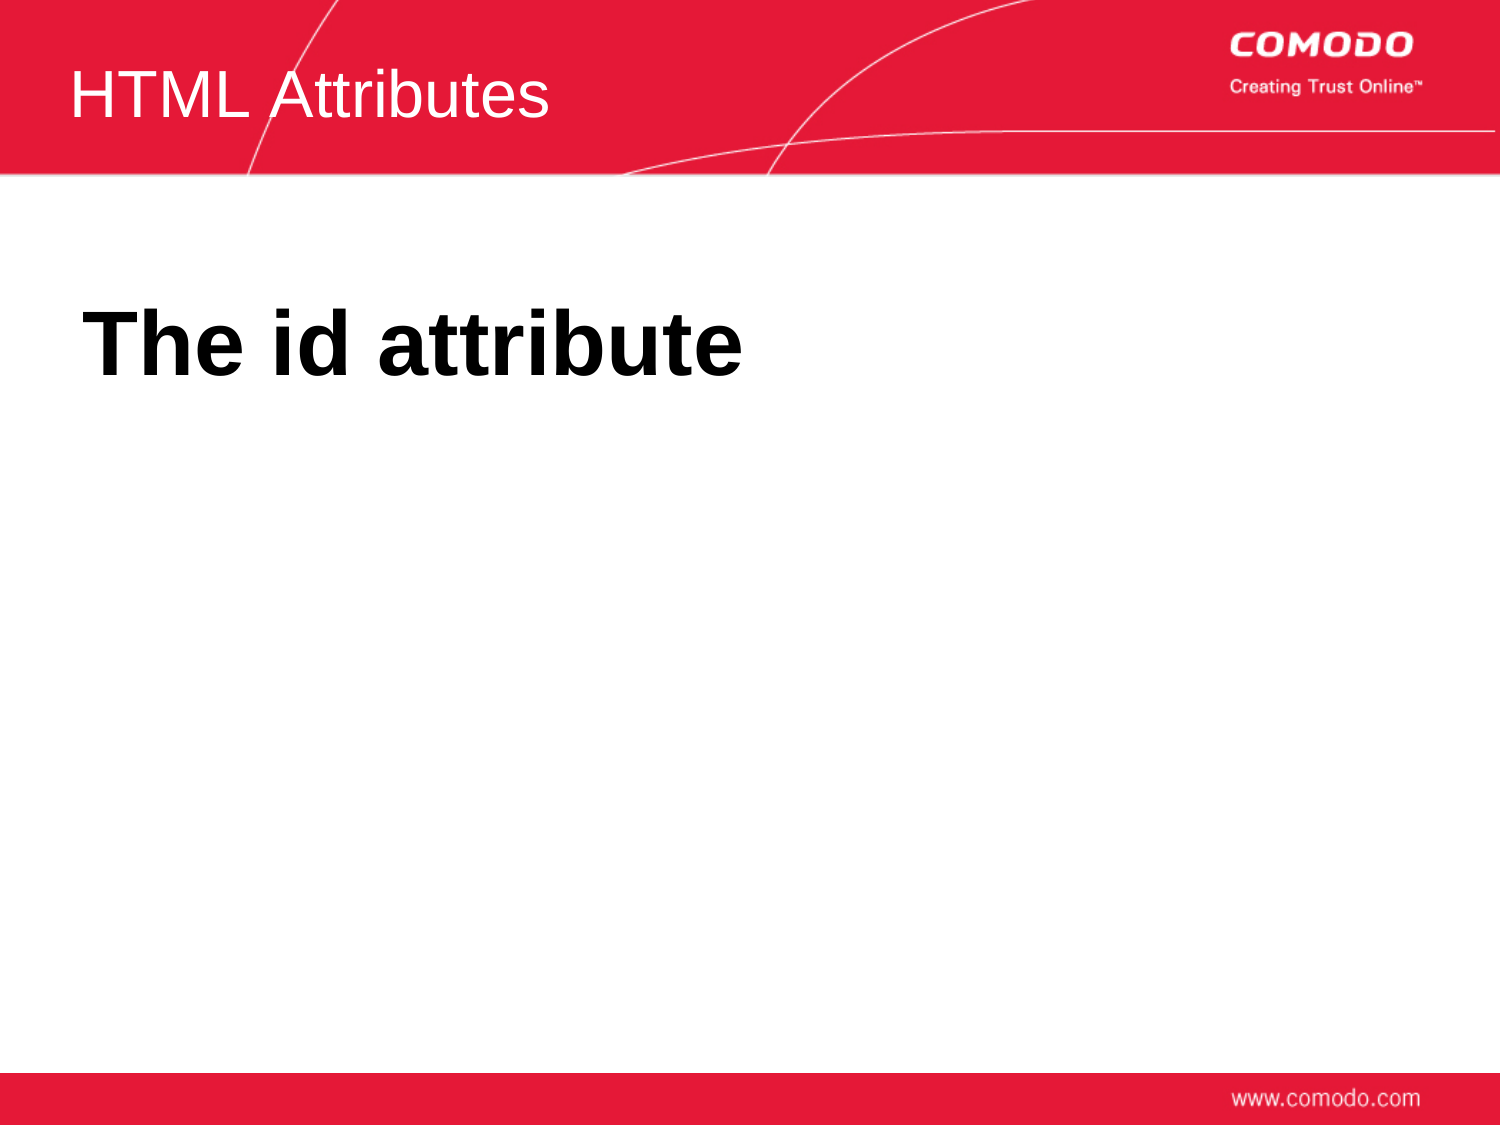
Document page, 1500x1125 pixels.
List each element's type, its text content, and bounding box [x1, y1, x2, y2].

picture [0, 1073, 1500, 1125]
picture [0, 0, 1500, 176]
title HTML Attributes [69, 21, 1197, 170]
list The id attribute [82, 290, 1500, 1109]
